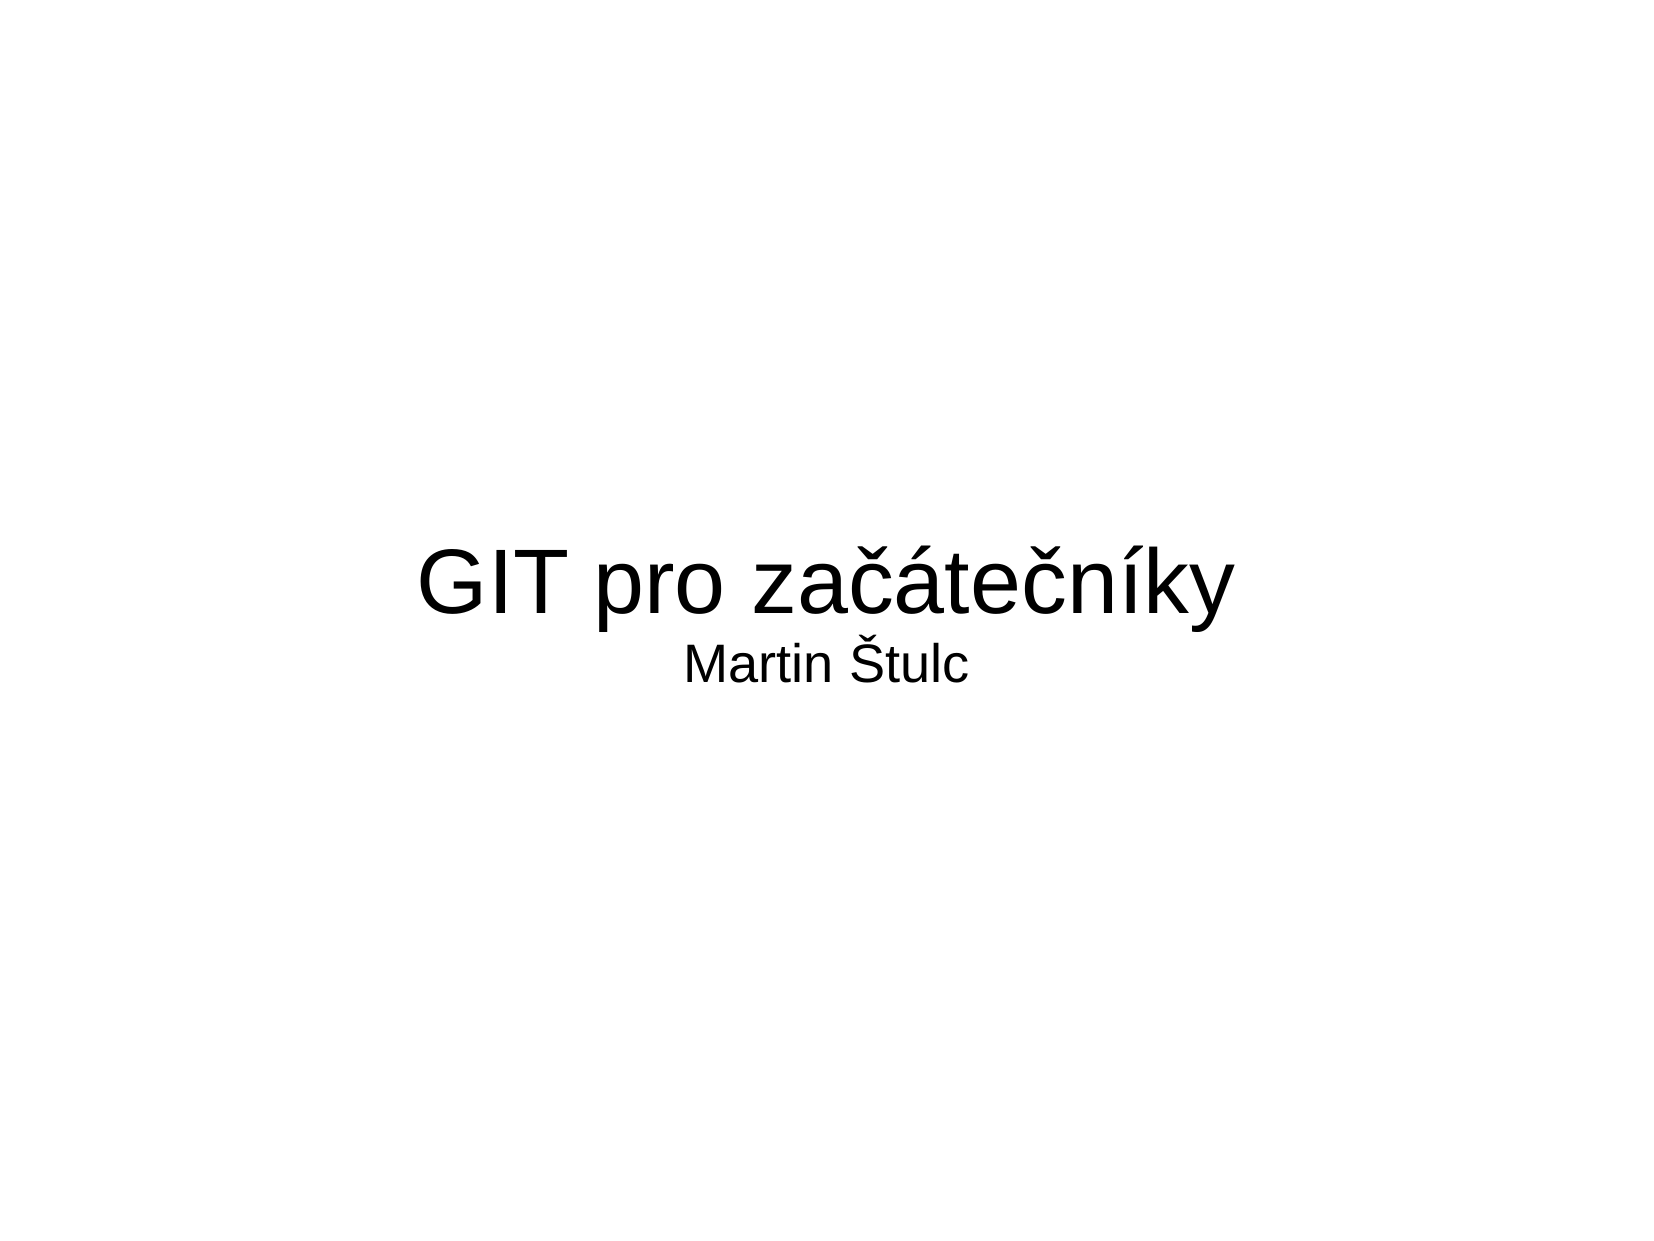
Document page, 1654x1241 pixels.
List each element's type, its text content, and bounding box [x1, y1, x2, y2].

subtitle GIT pro začátečníky Martin Štulc [82, 290, 1571, 1010]
